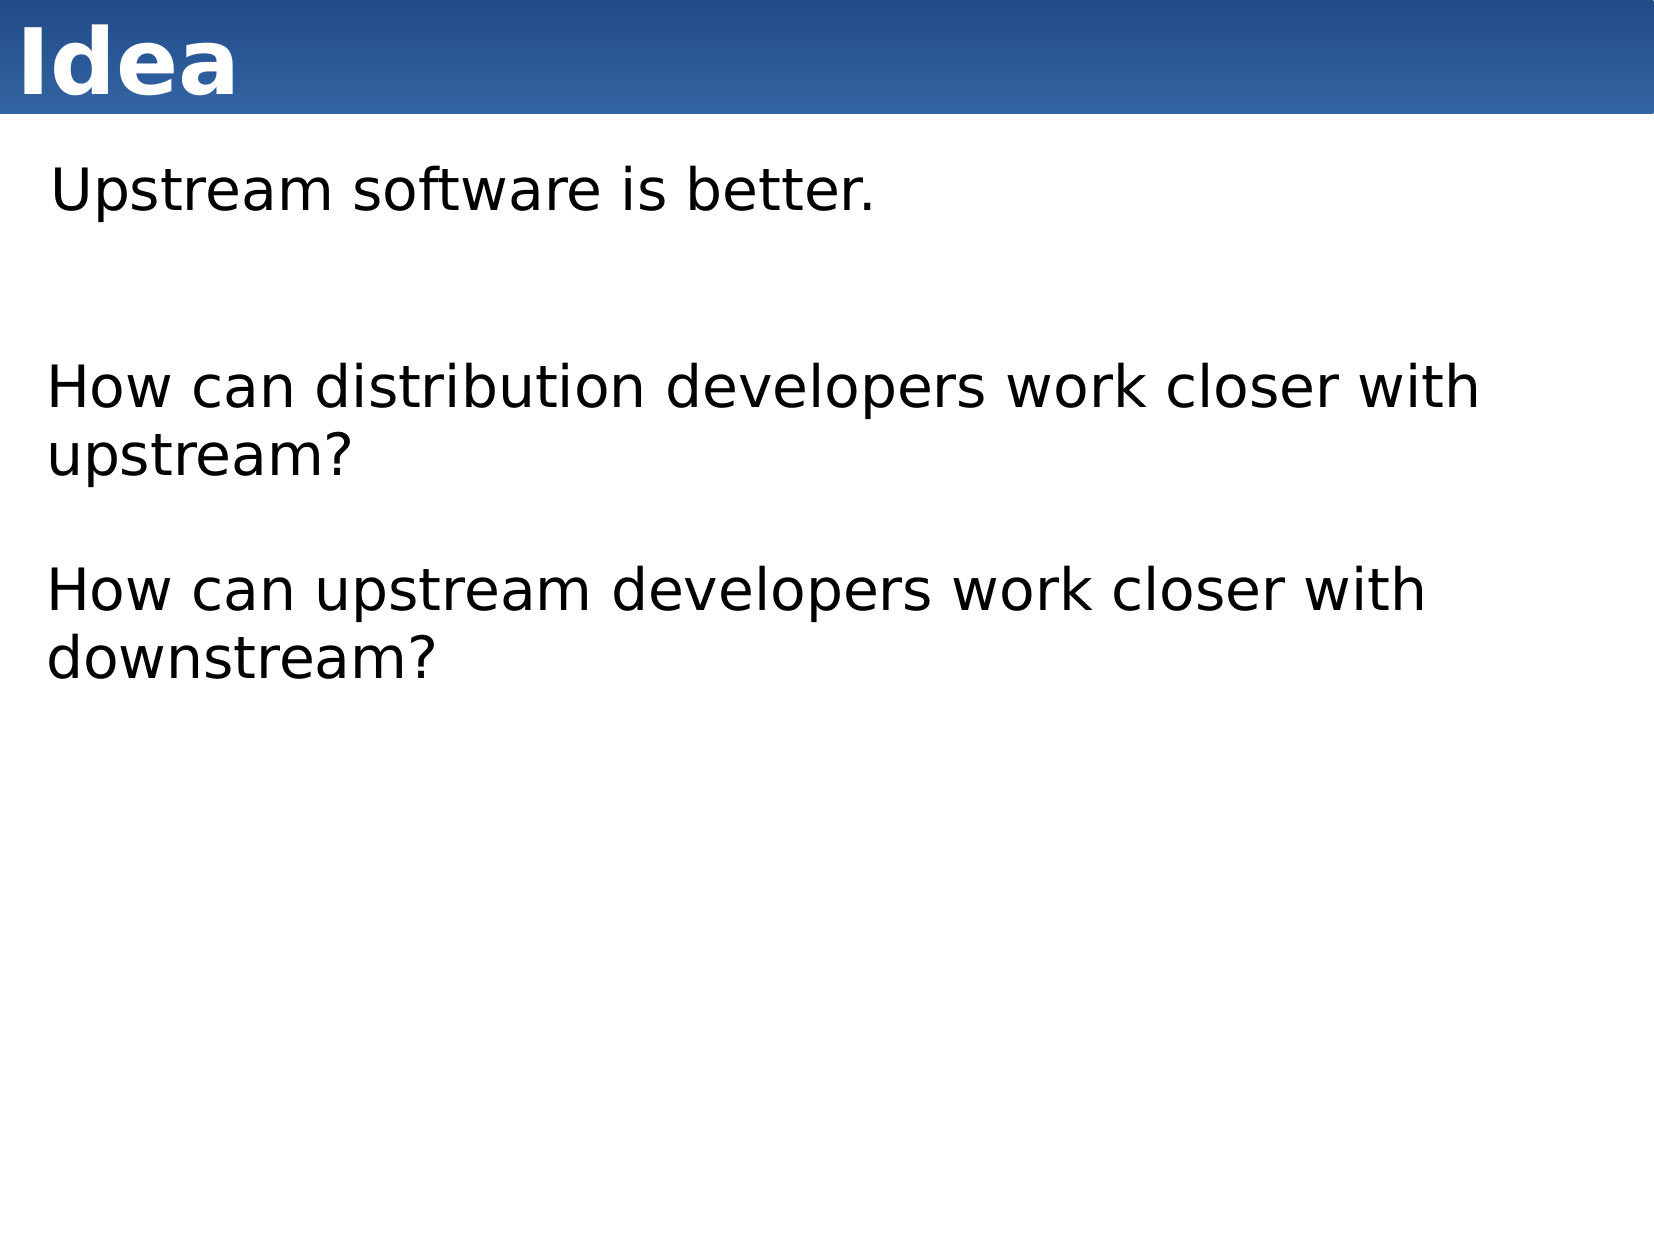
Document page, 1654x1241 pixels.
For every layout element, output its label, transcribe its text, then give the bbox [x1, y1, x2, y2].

text_box Idea [1, 1, 256, 124]
text_box Upstream software is better. [35, 148, 893, 232]
text_box How can distribution developers work closer with upstream? How can upstream developers work closer with downstream? [31, 346, 1573, 700]
text_box [0, 0, 1654, 114]
